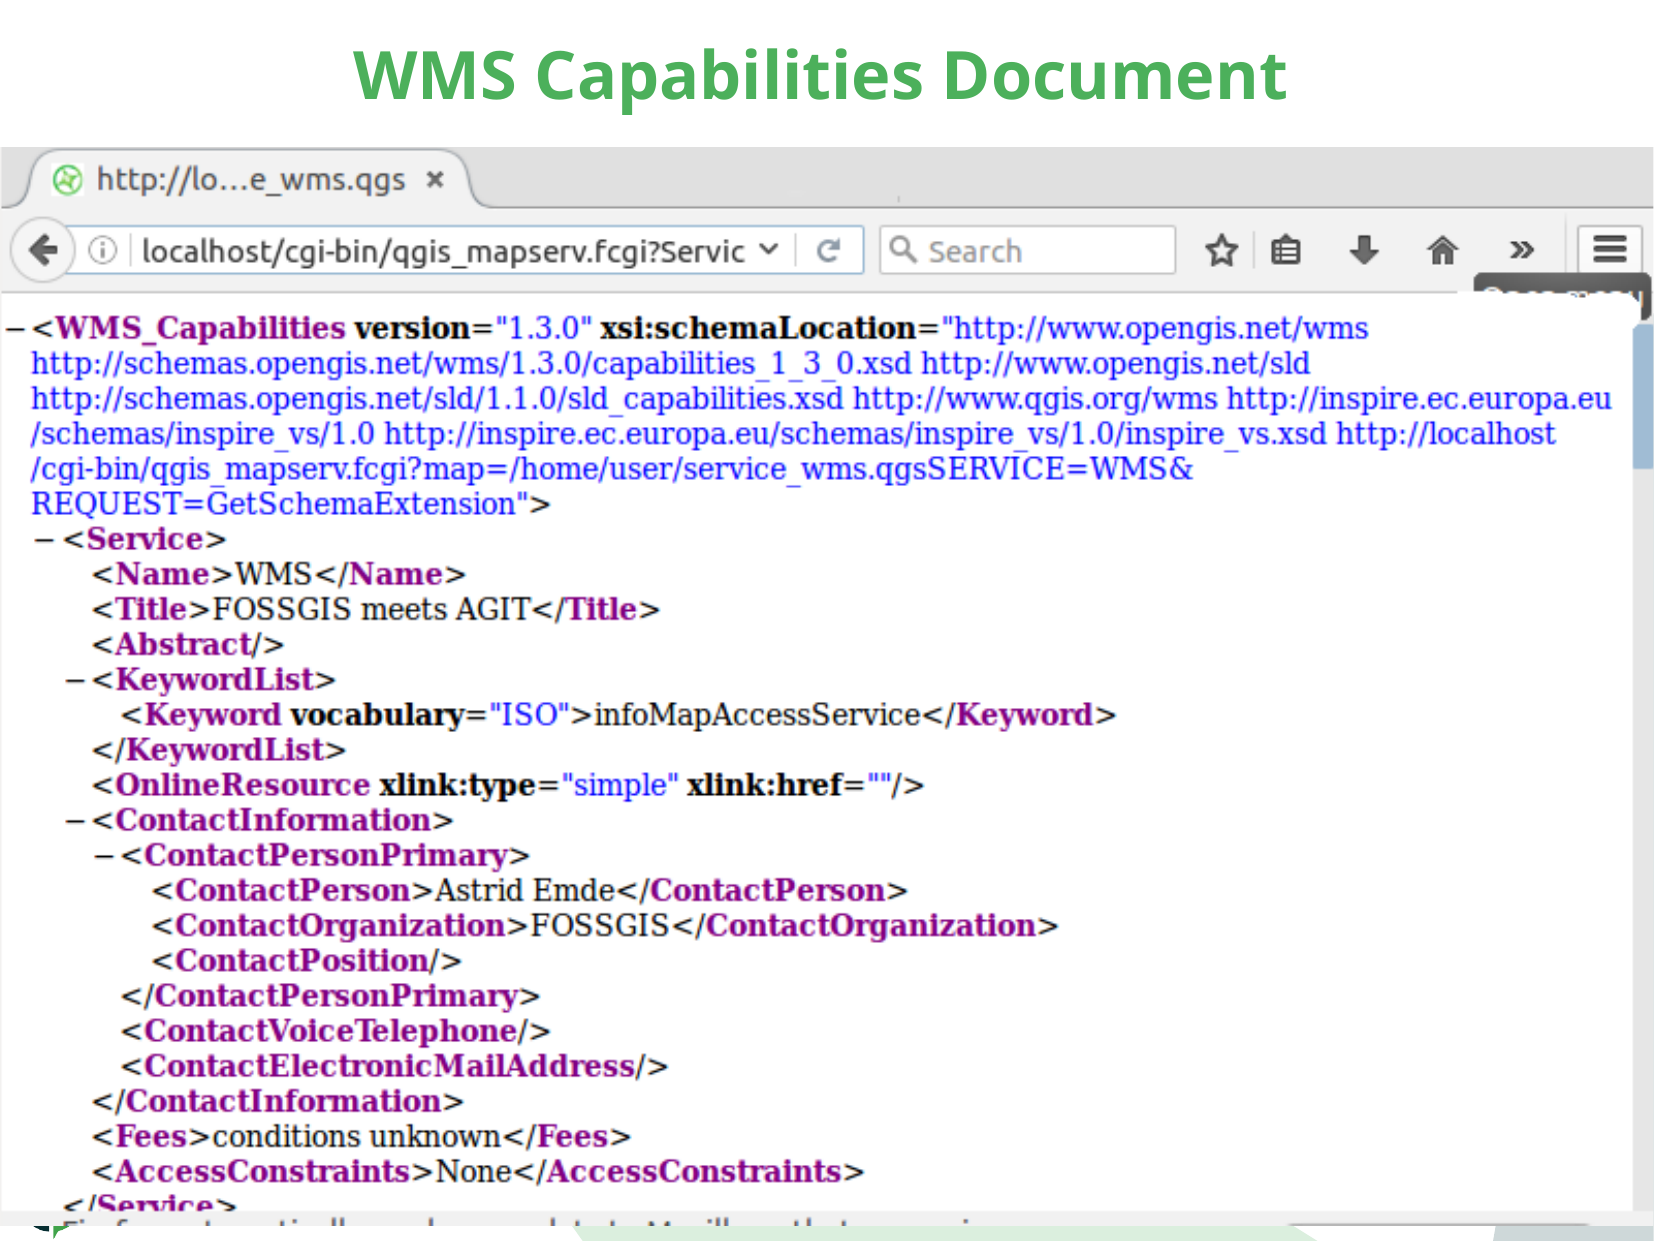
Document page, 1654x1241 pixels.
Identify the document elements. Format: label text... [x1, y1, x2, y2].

title WMS Capabilities Document [76, 0, 1565, 148]
picture [0, 147, 1654, 1240]
